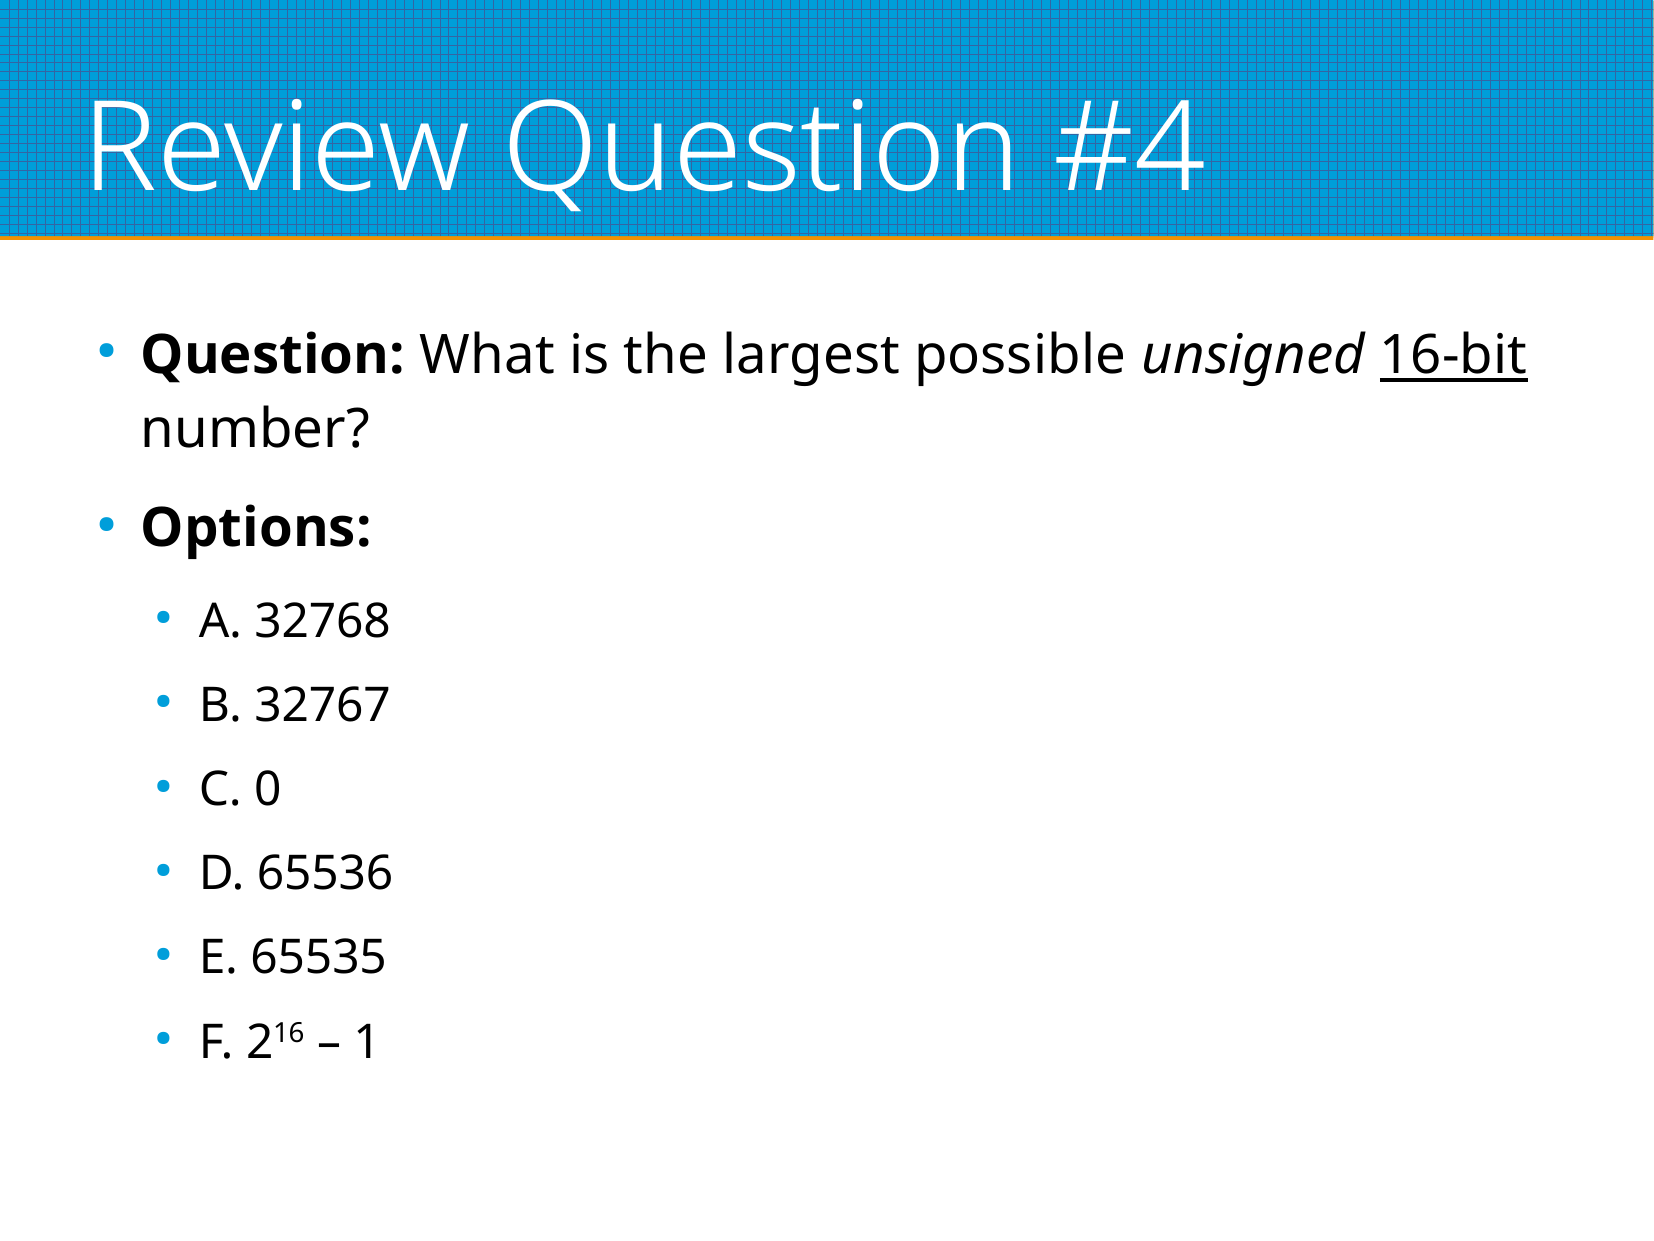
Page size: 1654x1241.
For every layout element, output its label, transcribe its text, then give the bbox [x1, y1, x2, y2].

list Question: What is the largest possible unsigned 16-bit number? Options: A. 32768 B. 32767 C. 0 D. 65536 E. 65535 F. 216 – 1 [82, 314, 1563, 1081]
title Review Question #4 [82, 19, 1571, 227]
